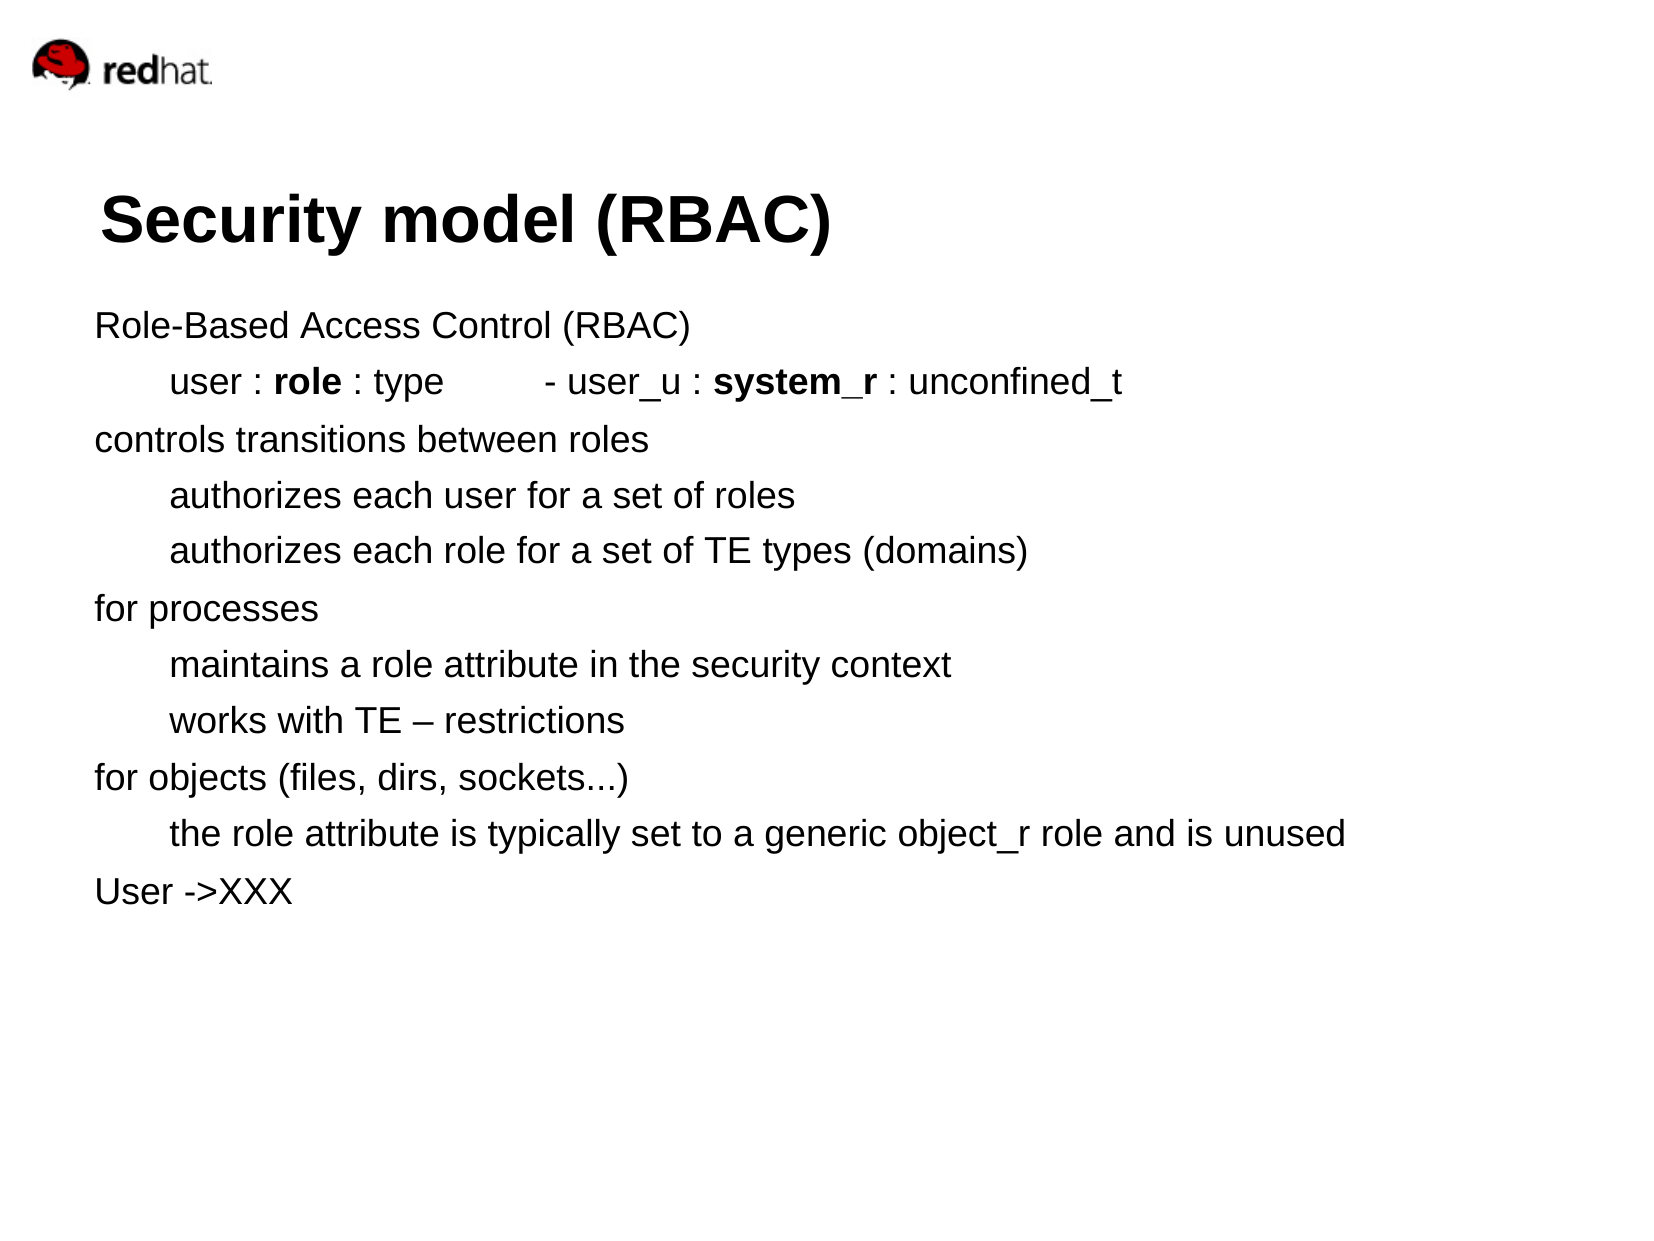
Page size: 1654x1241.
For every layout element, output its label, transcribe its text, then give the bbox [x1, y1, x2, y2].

title Security model (RBAC) [100, 164, 1506, 275]
list Role-Based Access Control (RBAC) user : role : type - user_u : system_r : unconfined_t controls transitions between roles authorizes each user for a set of roles authorizes each role for a set of TE types (domains) for processes maintains a role attribute in the security context works with TE – restrictions for objects (files, dirs, sockets...) the role attribute is typically set to a generic object_r role and is unused User ->XXX [94, 304, 1500, 1174]
picture [31, 37, 212, 98]
